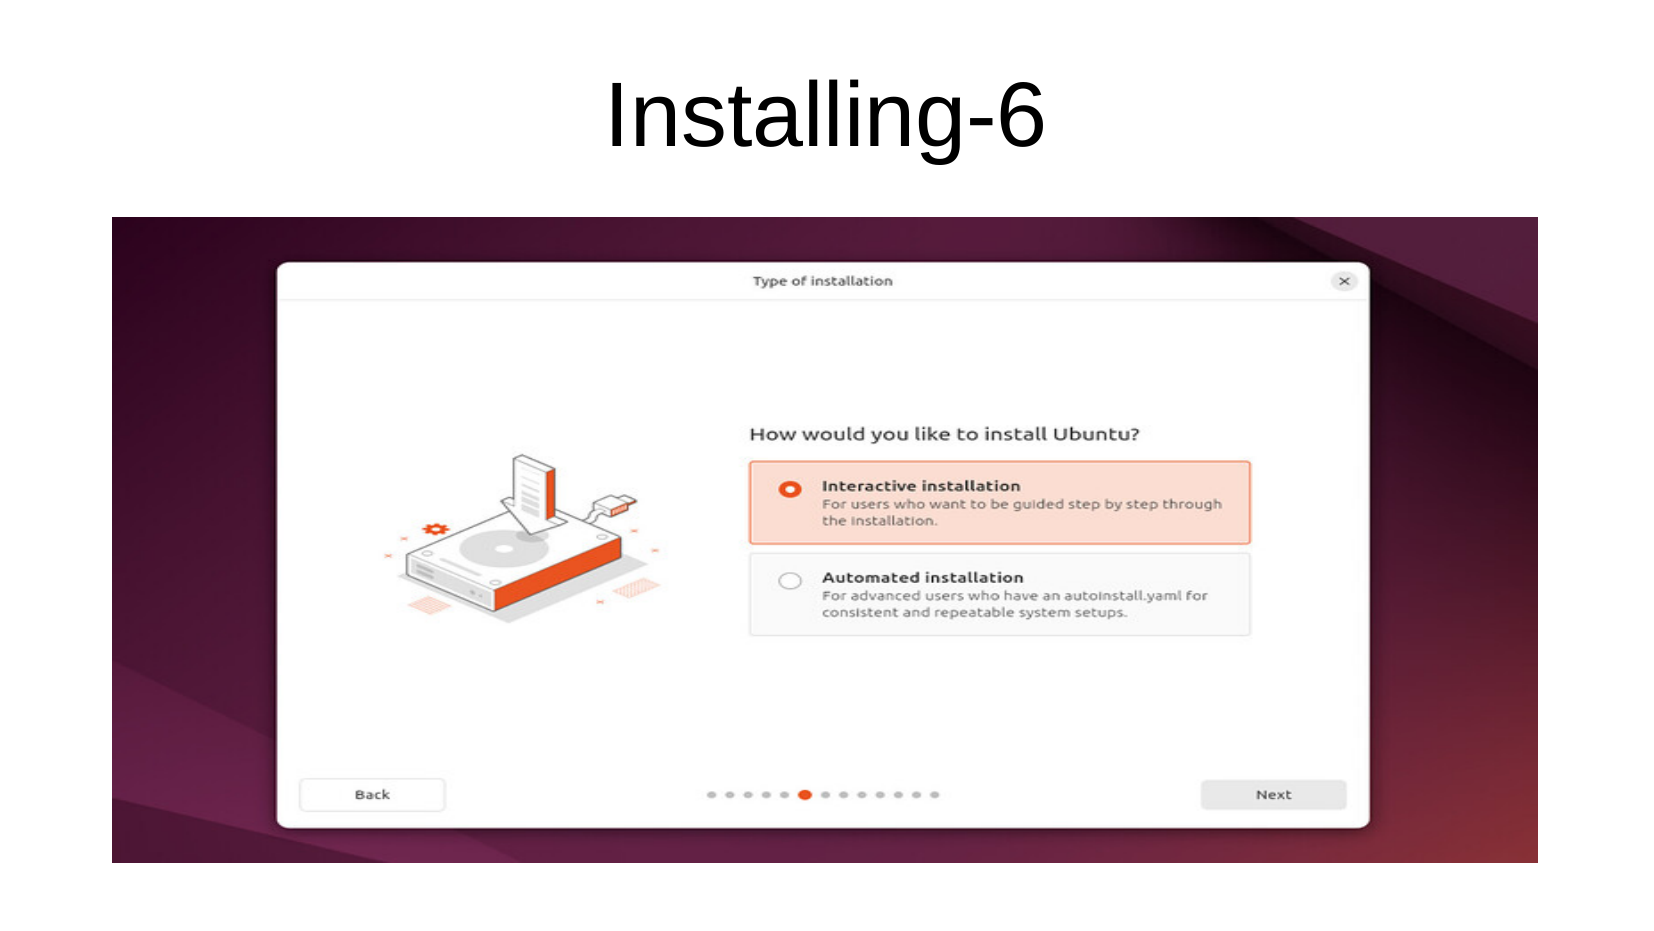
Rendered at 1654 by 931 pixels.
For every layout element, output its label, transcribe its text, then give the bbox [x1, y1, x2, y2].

picture [112, 217, 1538, 863]
title Installing-6 [82, 37, 1571, 193]
